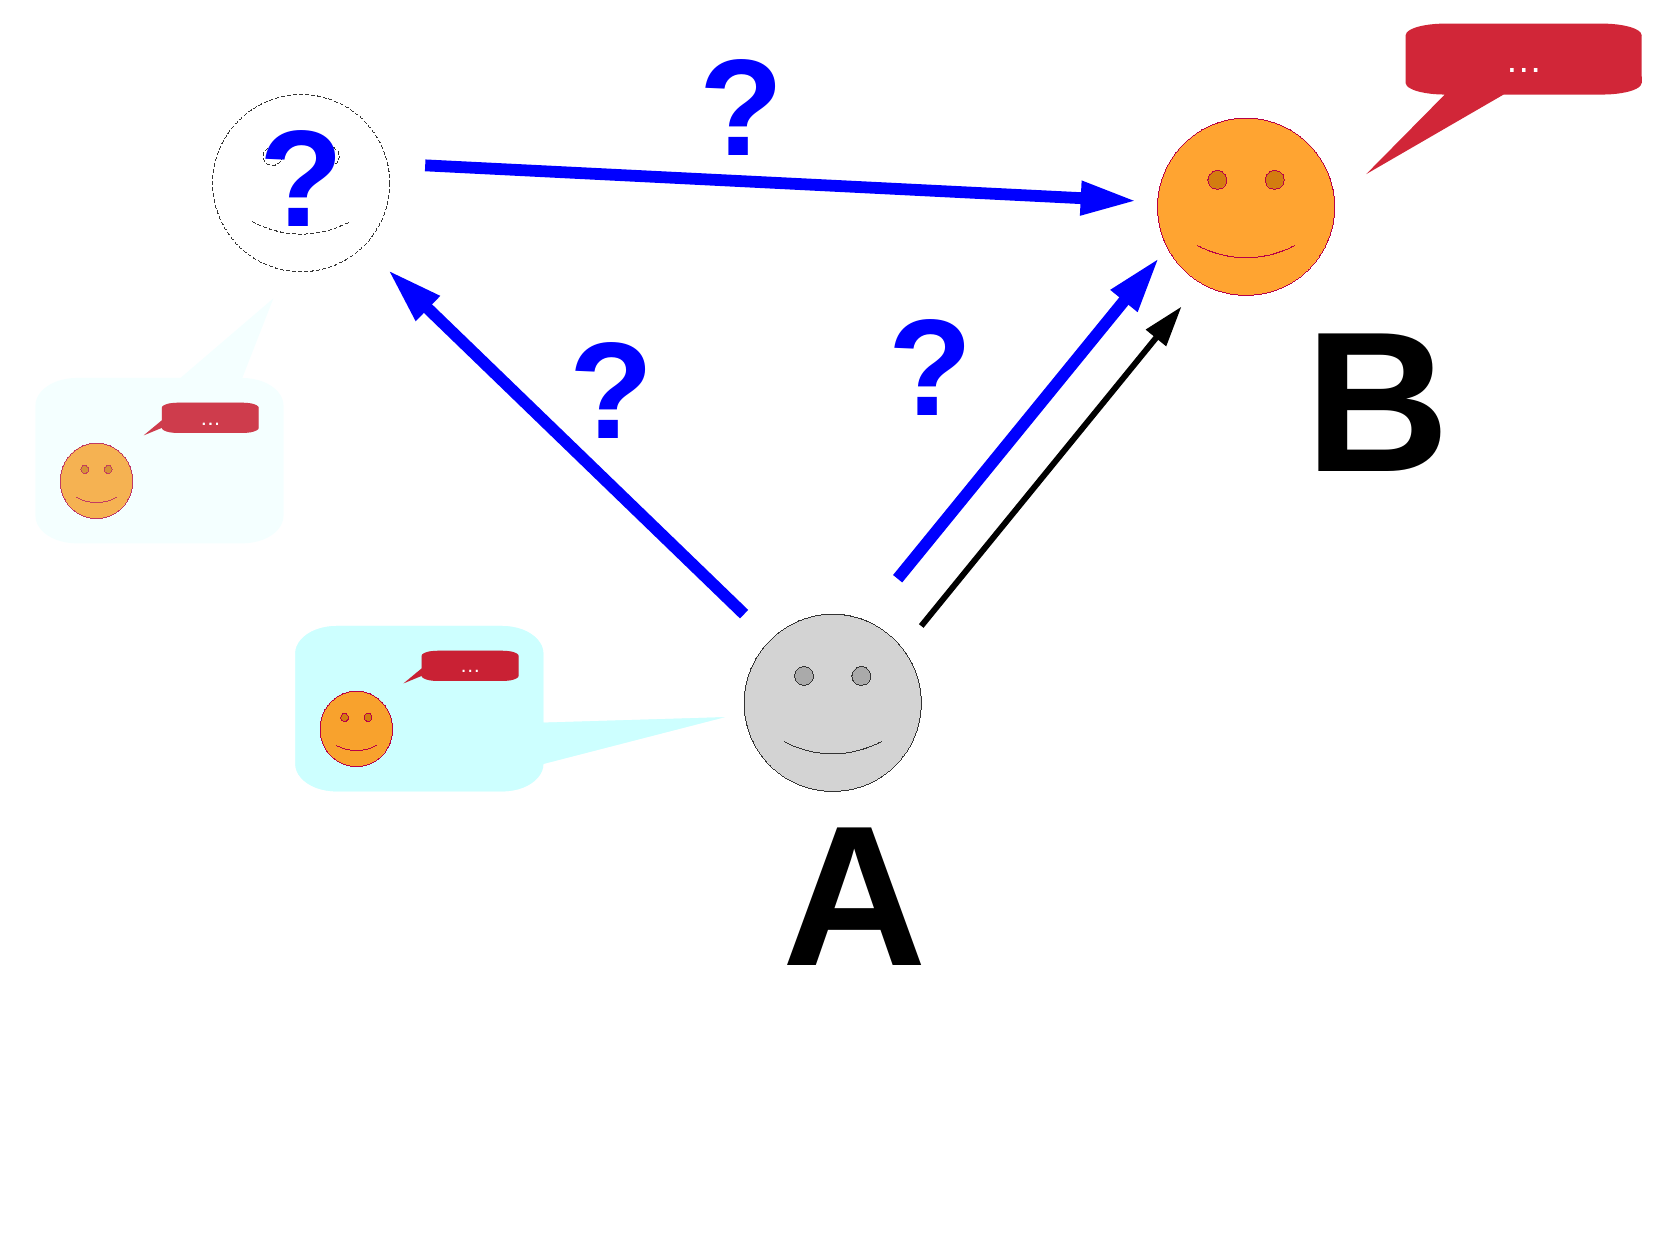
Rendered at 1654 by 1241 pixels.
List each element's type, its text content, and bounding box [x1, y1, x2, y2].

text_box A [767, 777, 942, 1016]
text_box … [143, 402, 259, 436]
text_box … [1366, 23, 1642, 175]
text_box ? [874, 283, 993, 453]
text_box ? [244, 94, 363, 264]
text_box [744, 614, 922, 777]
text_box … [403, 650, 519, 684]
text_box ? [555, 307, 674, 476]
text_box ? [685, 23, 804, 193]
text_box [1157, 118, 1335, 296]
text_box B [1290, 283, 1465, 522]
text_box [35, 298, 284, 544]
text_box [295, 625, 725, 792]
